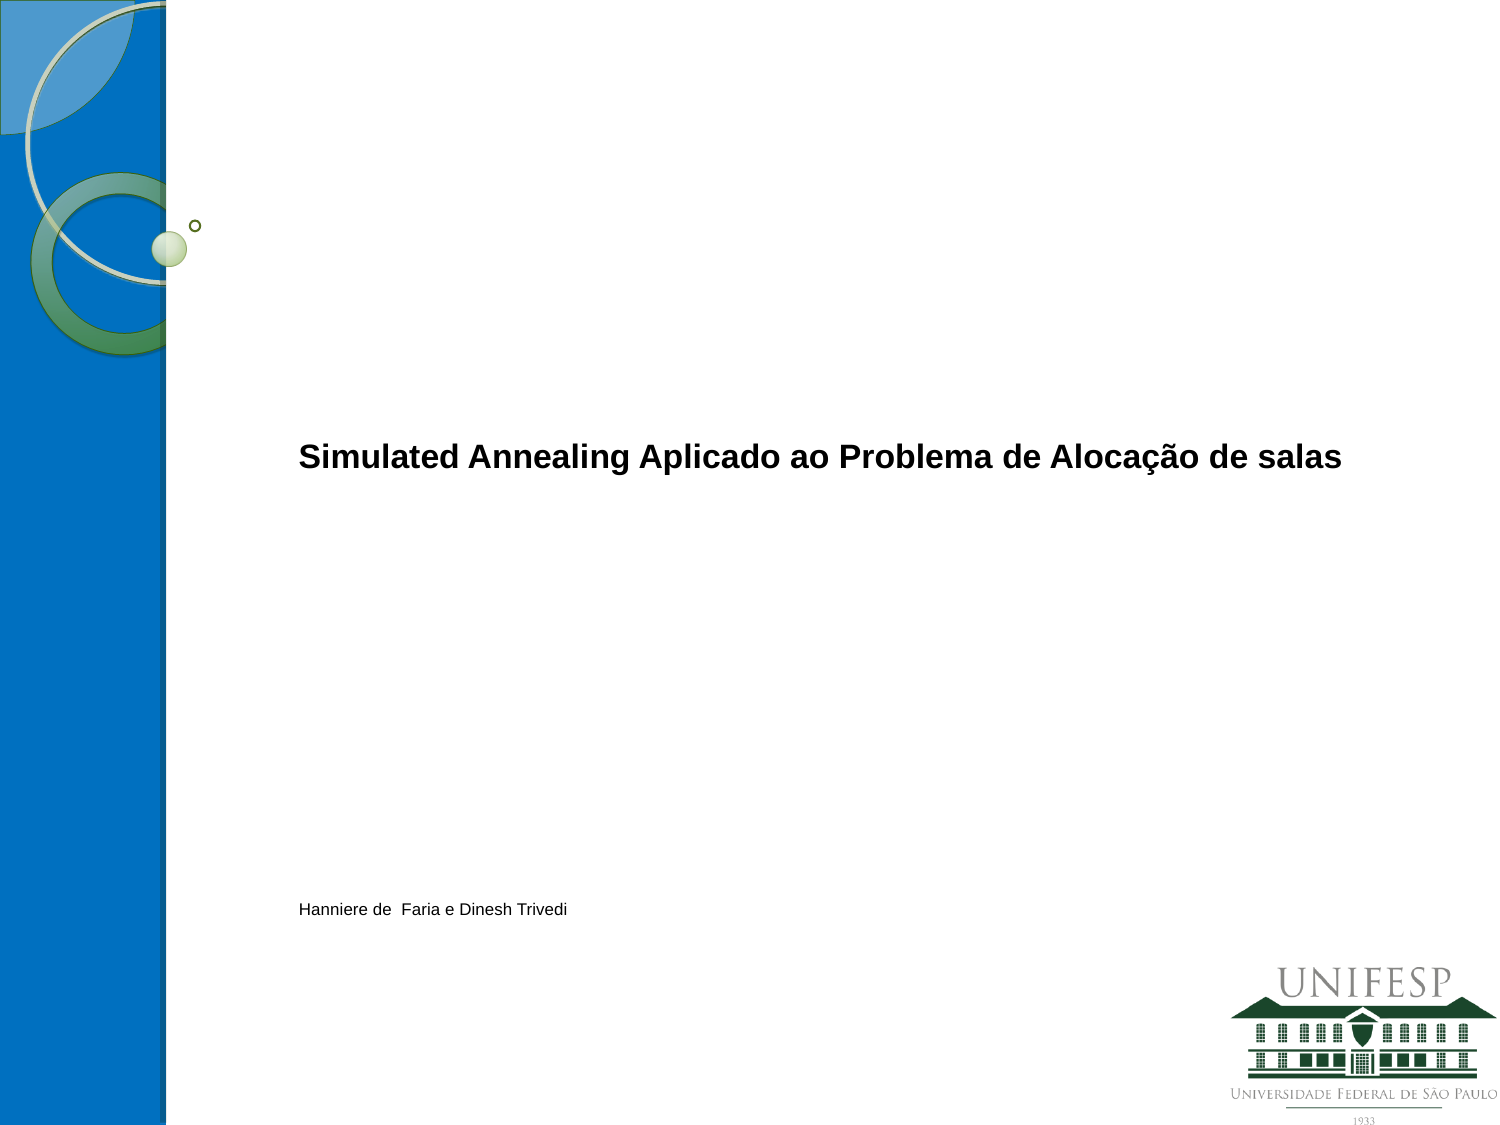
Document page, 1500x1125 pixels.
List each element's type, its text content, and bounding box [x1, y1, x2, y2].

picture [27, 170, 188, 362]
picture [1230, 967, 1497, 1125]
text_box Simulated Annealing Aplicado ao Problema de Alocação de salas [222, 410, 1418, 633]
text_box Hanniere de Faria e Dinesh Trivedi [284, 878, 583, 930]
